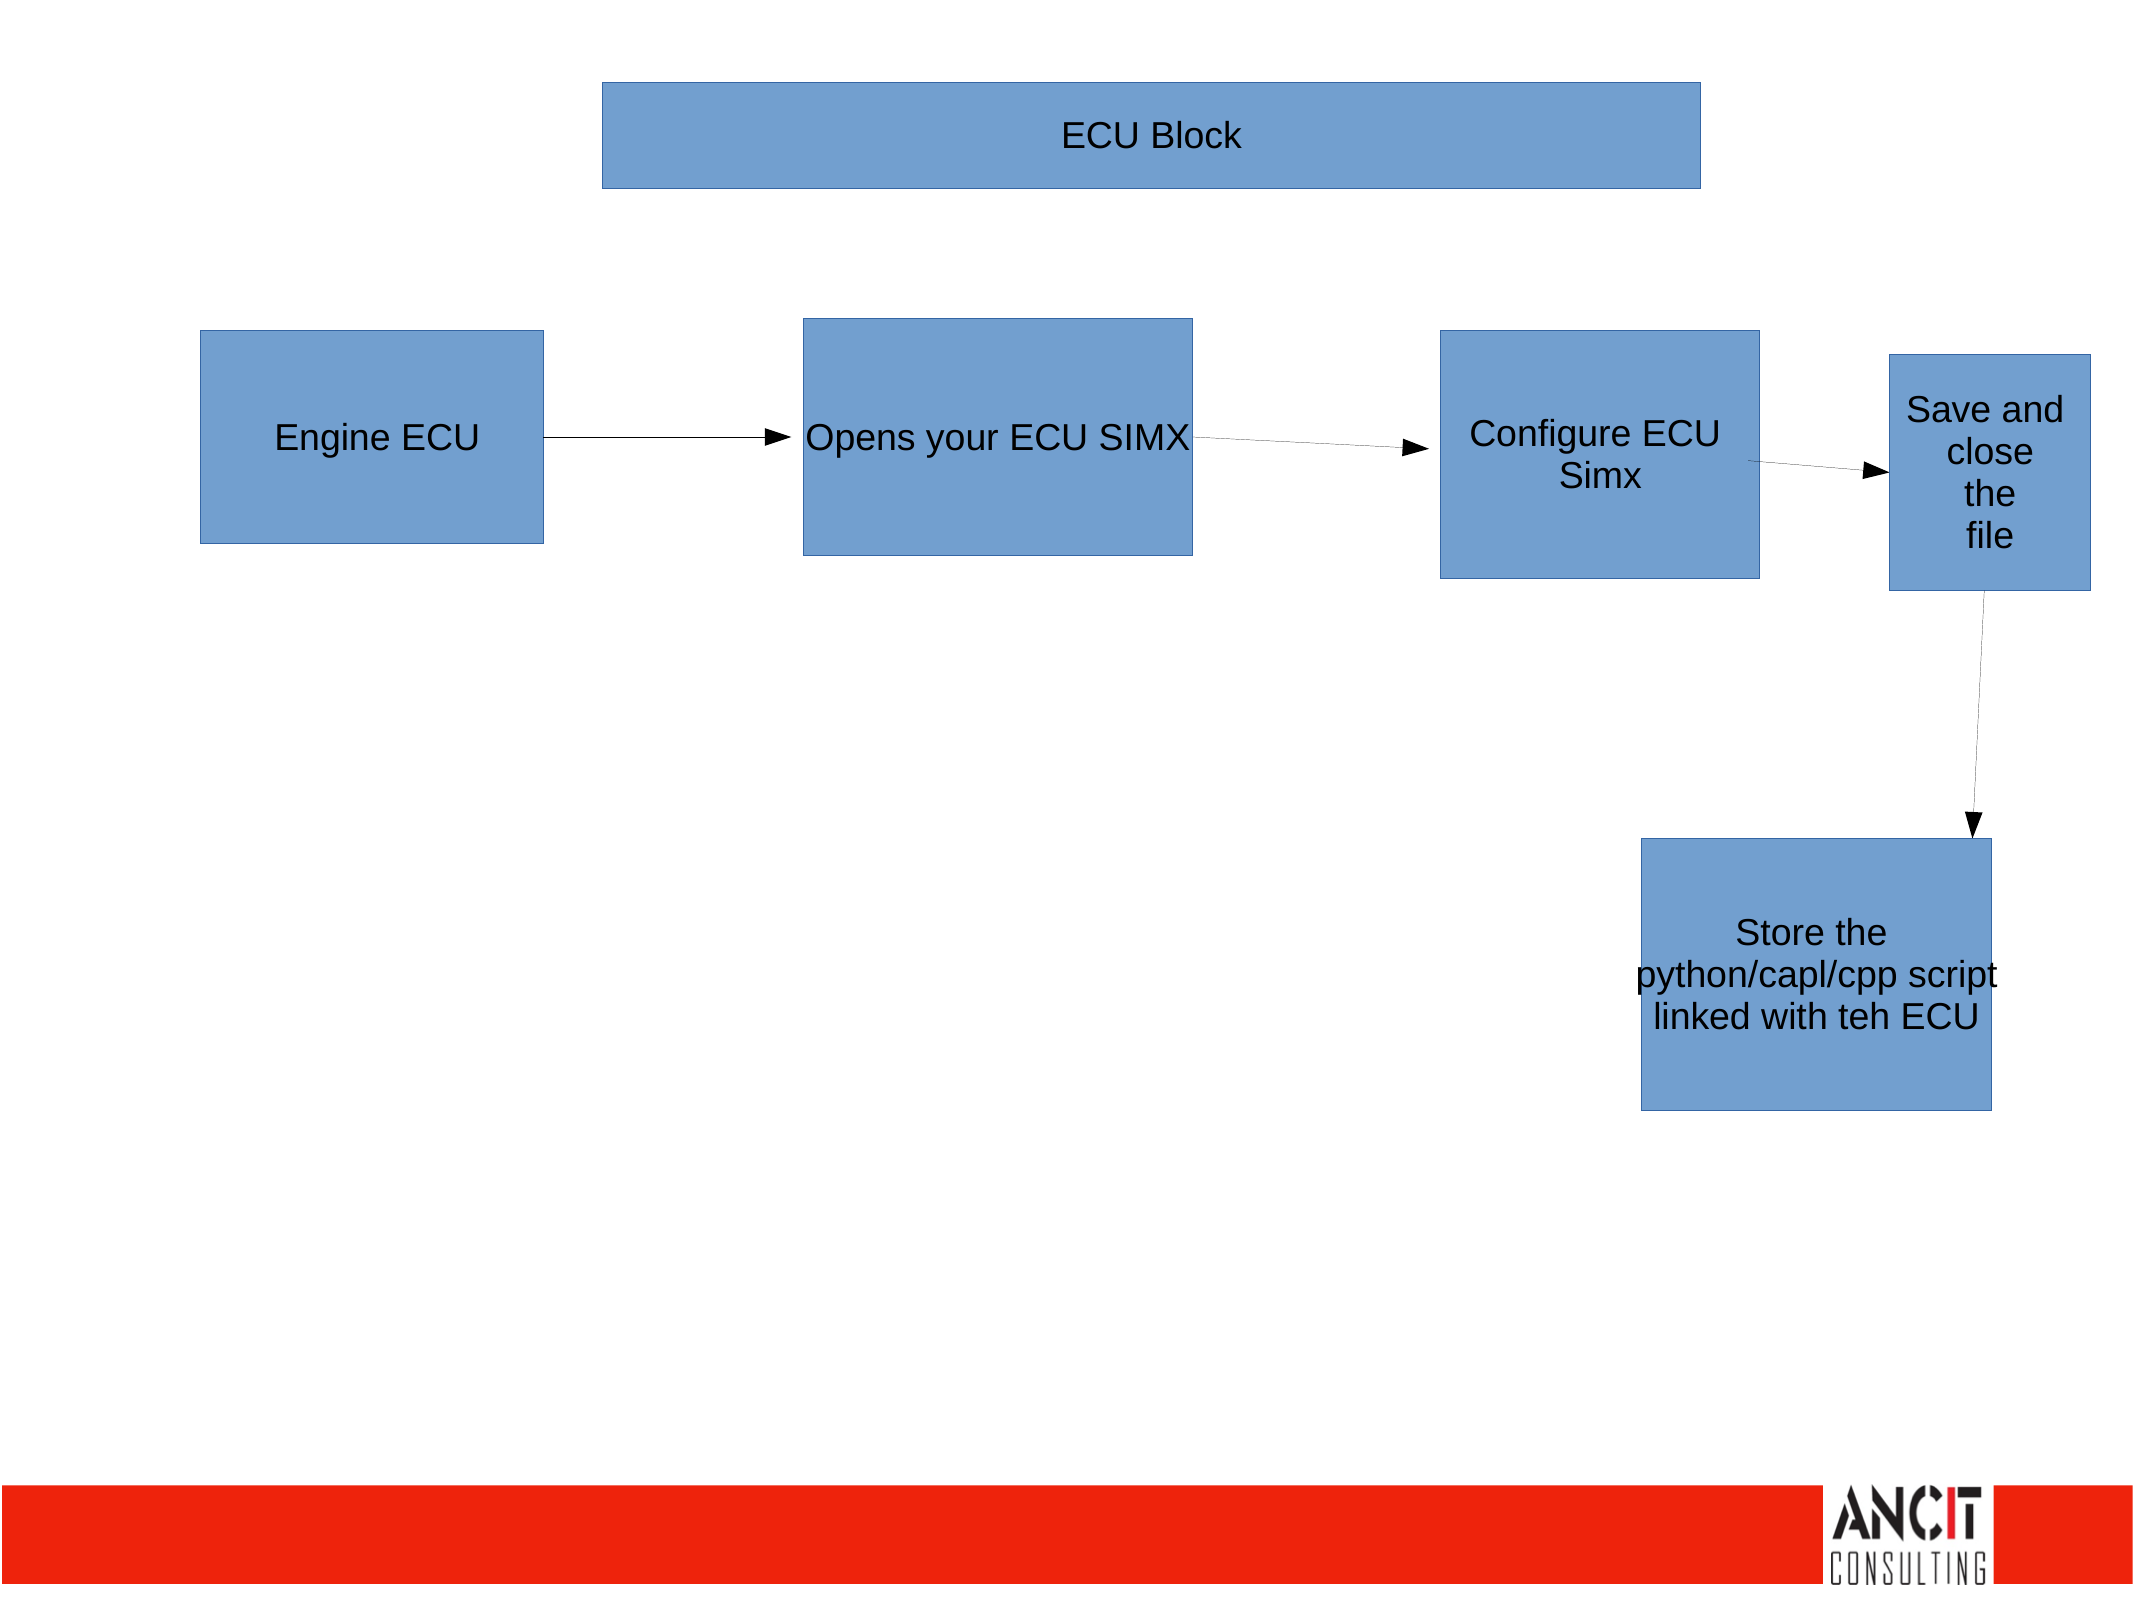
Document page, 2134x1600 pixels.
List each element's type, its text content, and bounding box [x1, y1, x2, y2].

text_box Save and close the file [1889, 354, 2091, 591]
text_box Store the python/capl/cpp script linked with teh ECU [1641, 838, 1992, 1111]
text_box Opens your ECU SIMX [803, 318, 1193, 556]
text_box Engine ECU [200, 330, 544, 544]
text_box [1993, 1485, 2133, 1584]
text_box ECU Block [602, 82, 1701, 189]
text_box [2, 1485, 1823, 1584]
picture [1831, 1484, 1986, 1585]
text_box Configure ECU Simx [1440, 330, 1760, 579]
